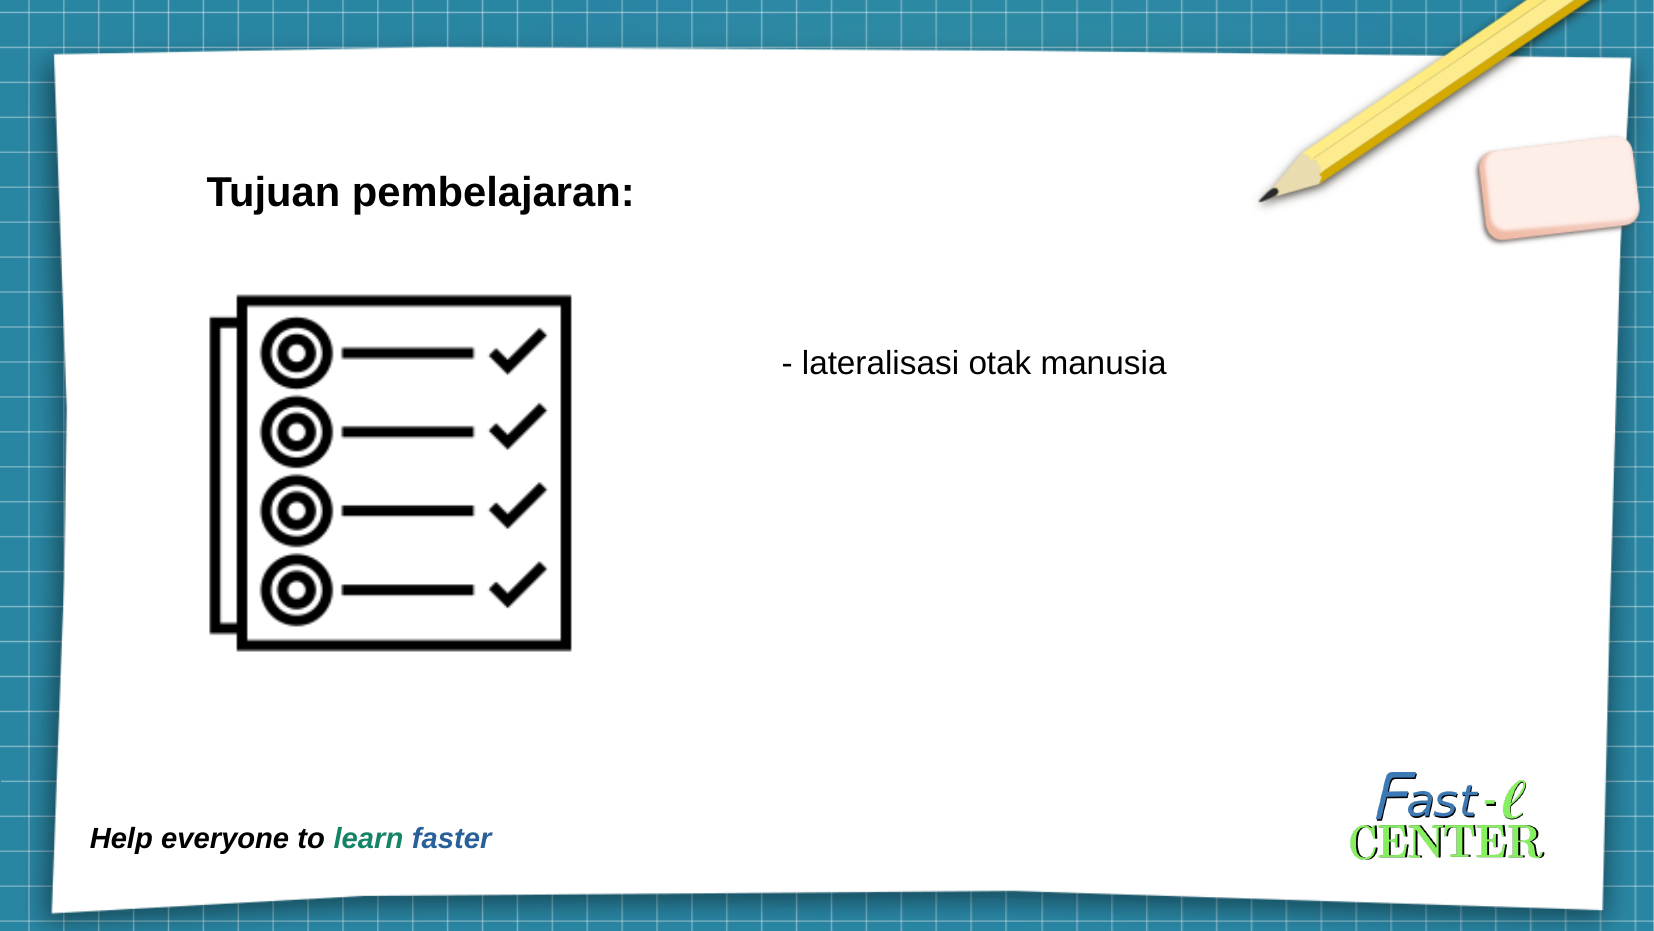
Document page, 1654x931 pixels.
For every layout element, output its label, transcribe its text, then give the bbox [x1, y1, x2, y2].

picture [0, 0, 1654, 931]
text_box - lateralisasi otak manusia [766, 337, 1182, 390]
text_box Help everyone to learn faster [75, 814, 507, 863]
text_box Tujuan pembelajaran: [191, 160, 676, 226]
